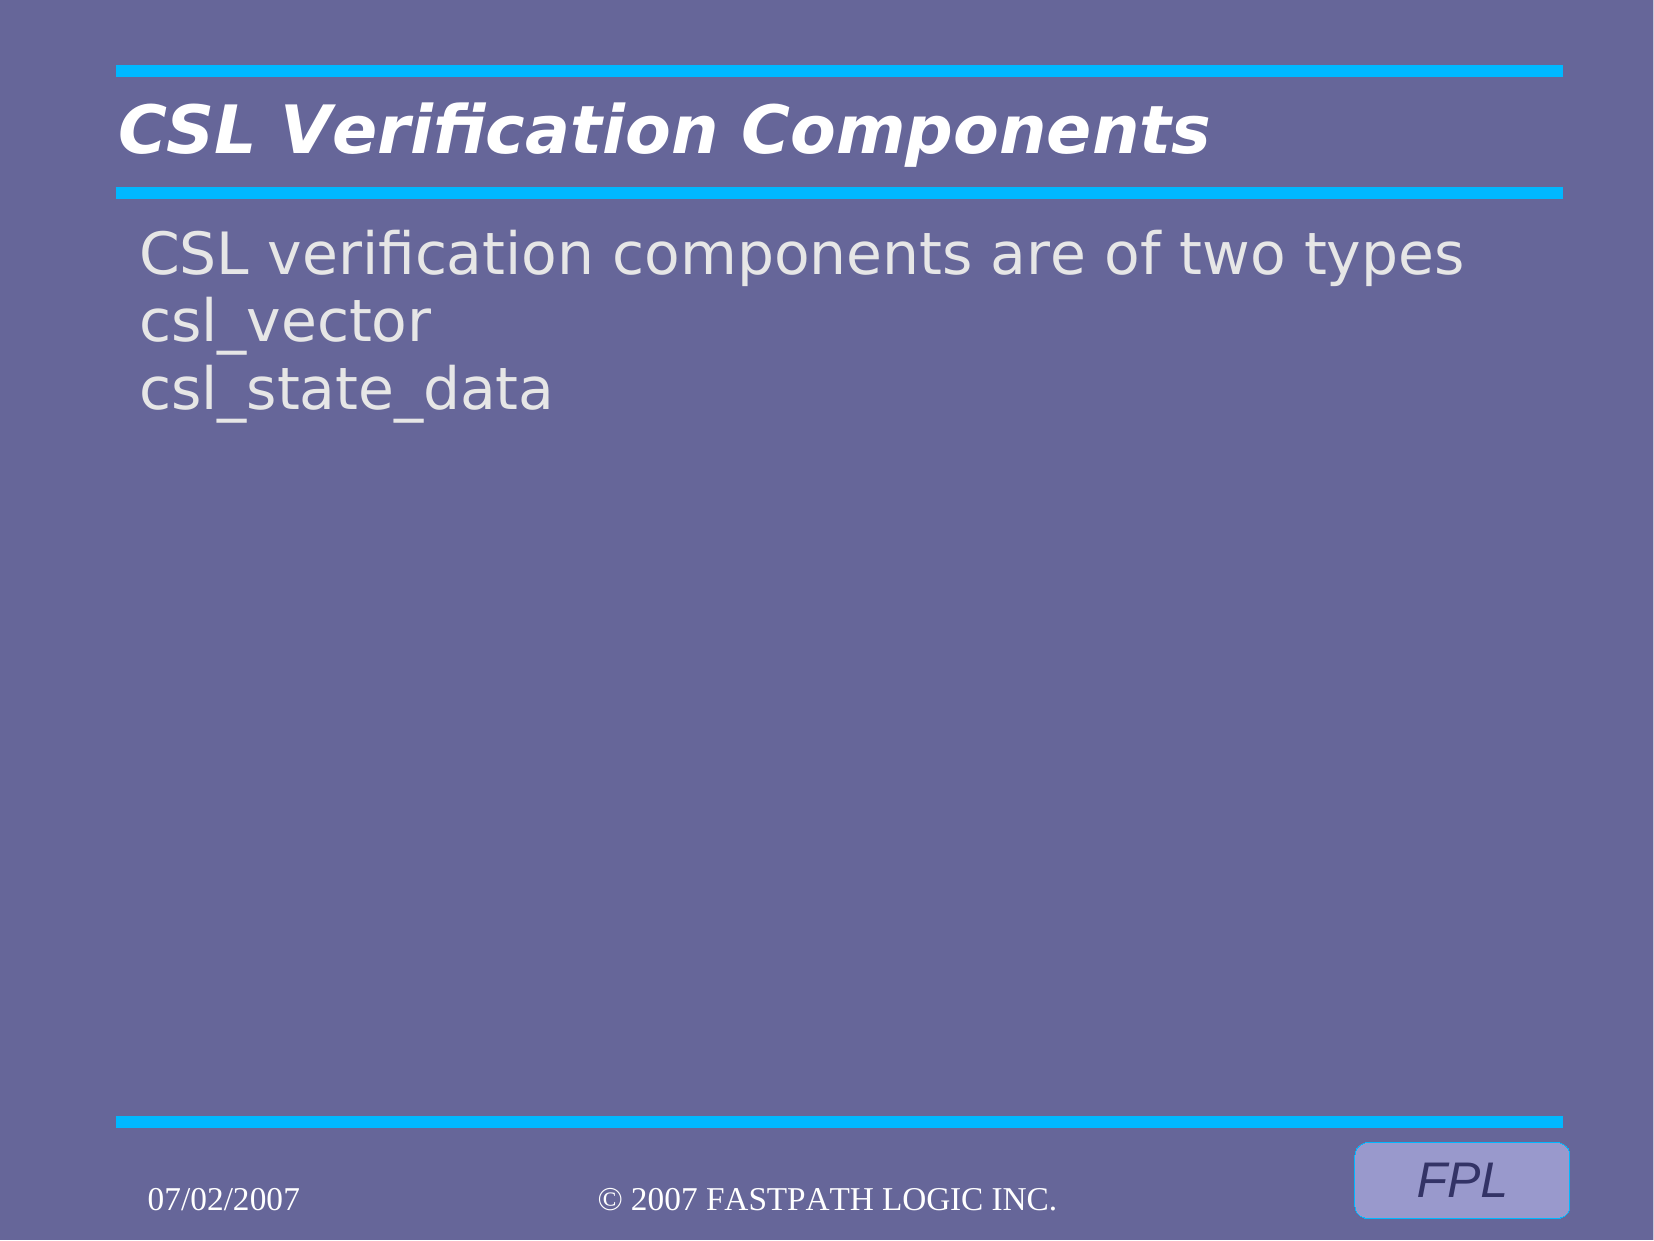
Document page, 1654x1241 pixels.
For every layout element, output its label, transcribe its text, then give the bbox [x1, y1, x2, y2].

title CSL Verification Components [118, 41, 1531, 219]
list CSL verification components are of two types csl_vector csl_state_data [121, 220, 1561, 1133]
